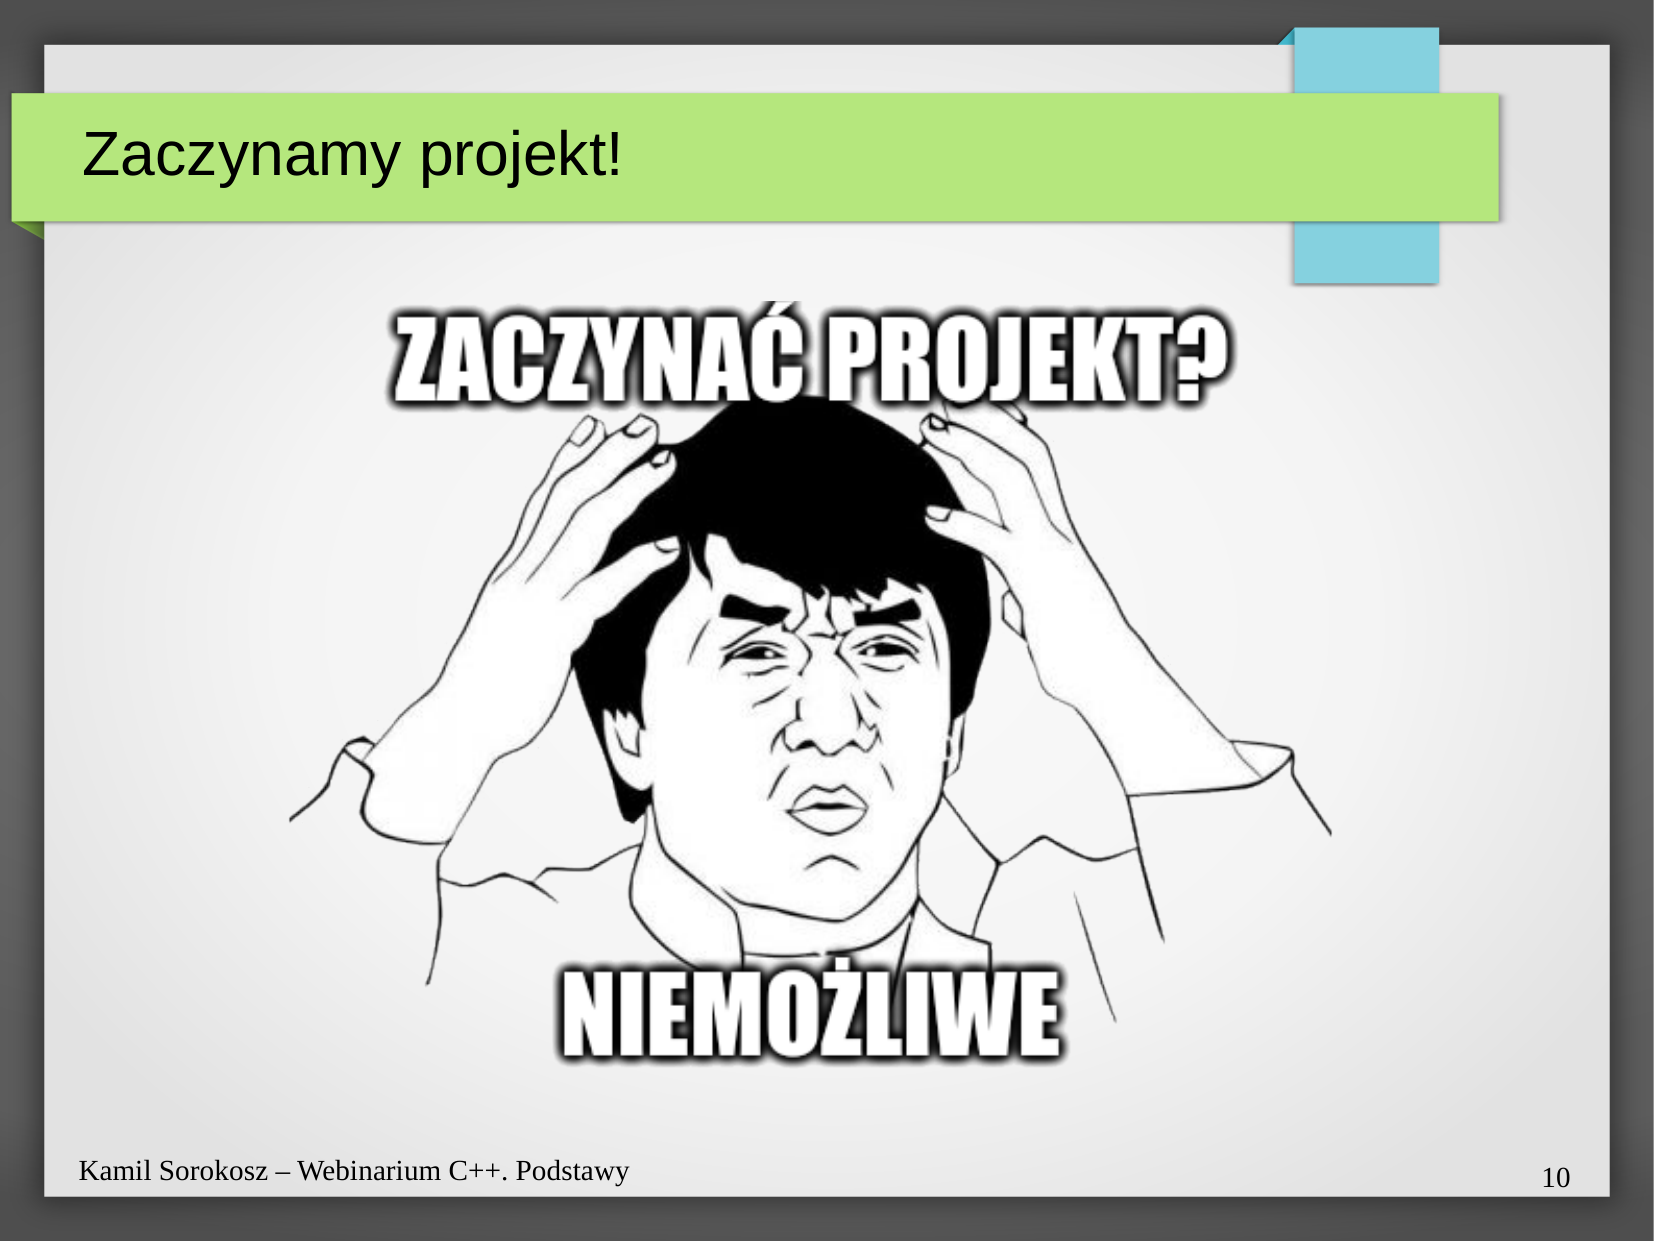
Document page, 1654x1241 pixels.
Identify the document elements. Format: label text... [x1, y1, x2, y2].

picture [0, 0, 1654, 1241]
title Zaczynamy projekt! [82, 94, 1506, 213]
